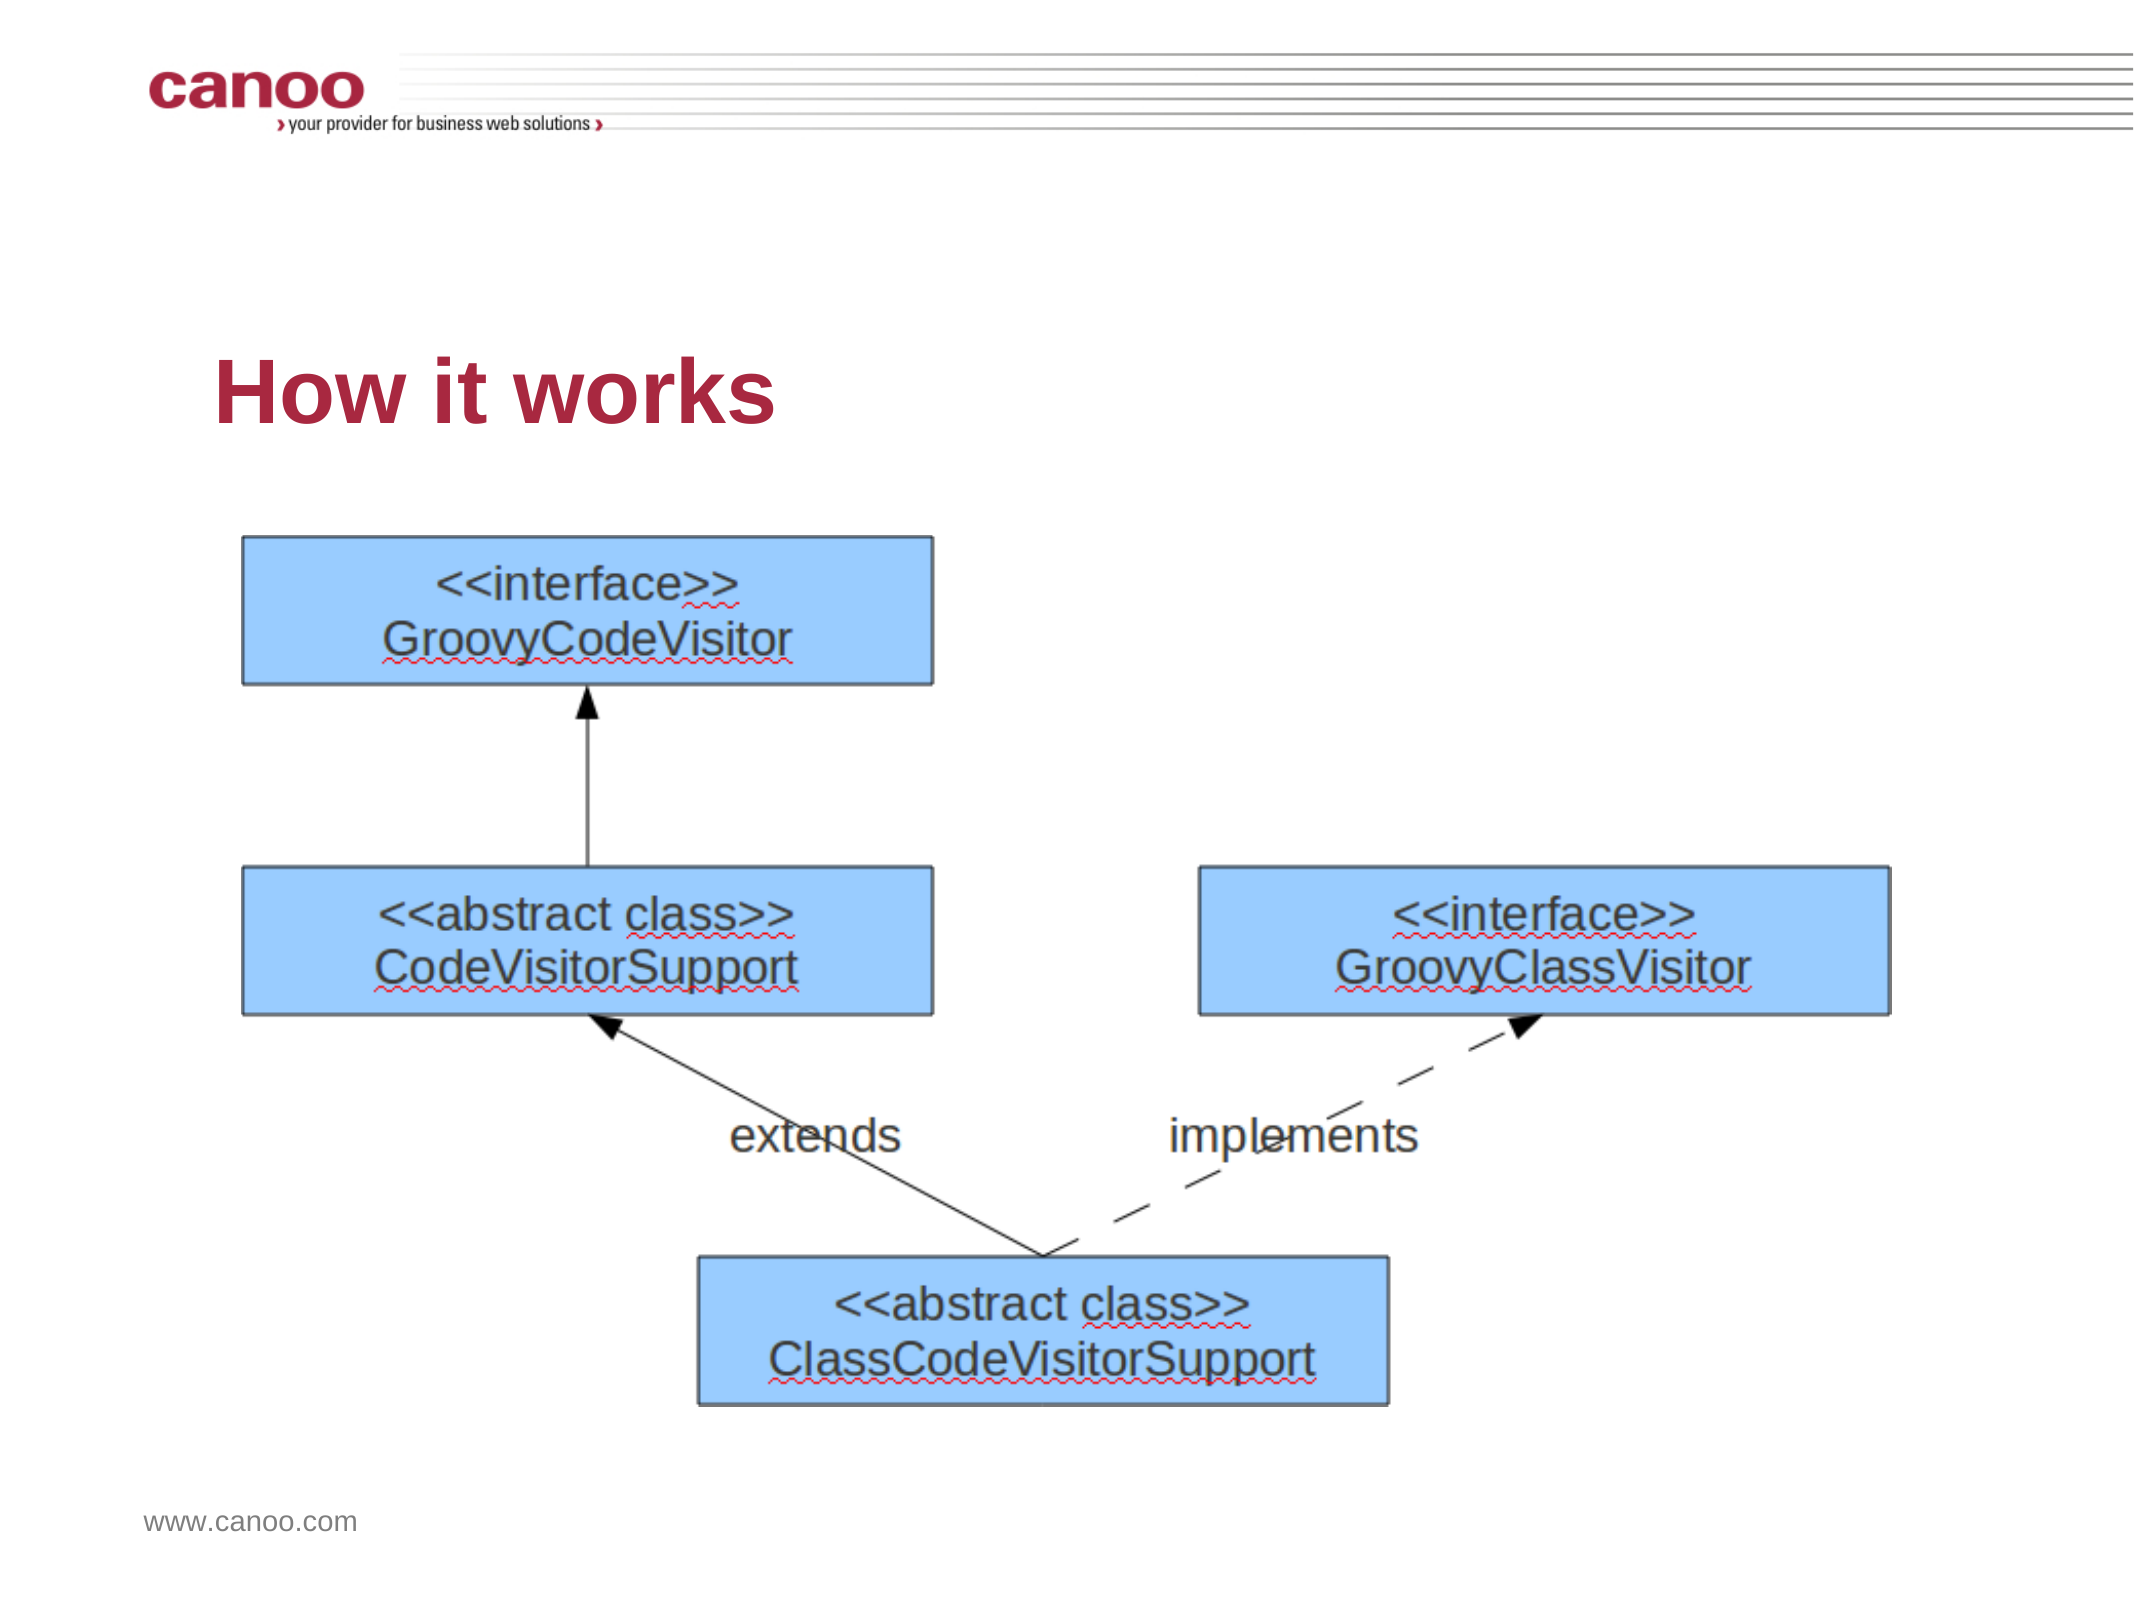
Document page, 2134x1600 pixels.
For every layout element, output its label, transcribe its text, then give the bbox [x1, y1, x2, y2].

picture [0, 21, 2134, 188]
picture [241, 535, 1892, 1407]
title How it works [204, 220, 2020, 451]
